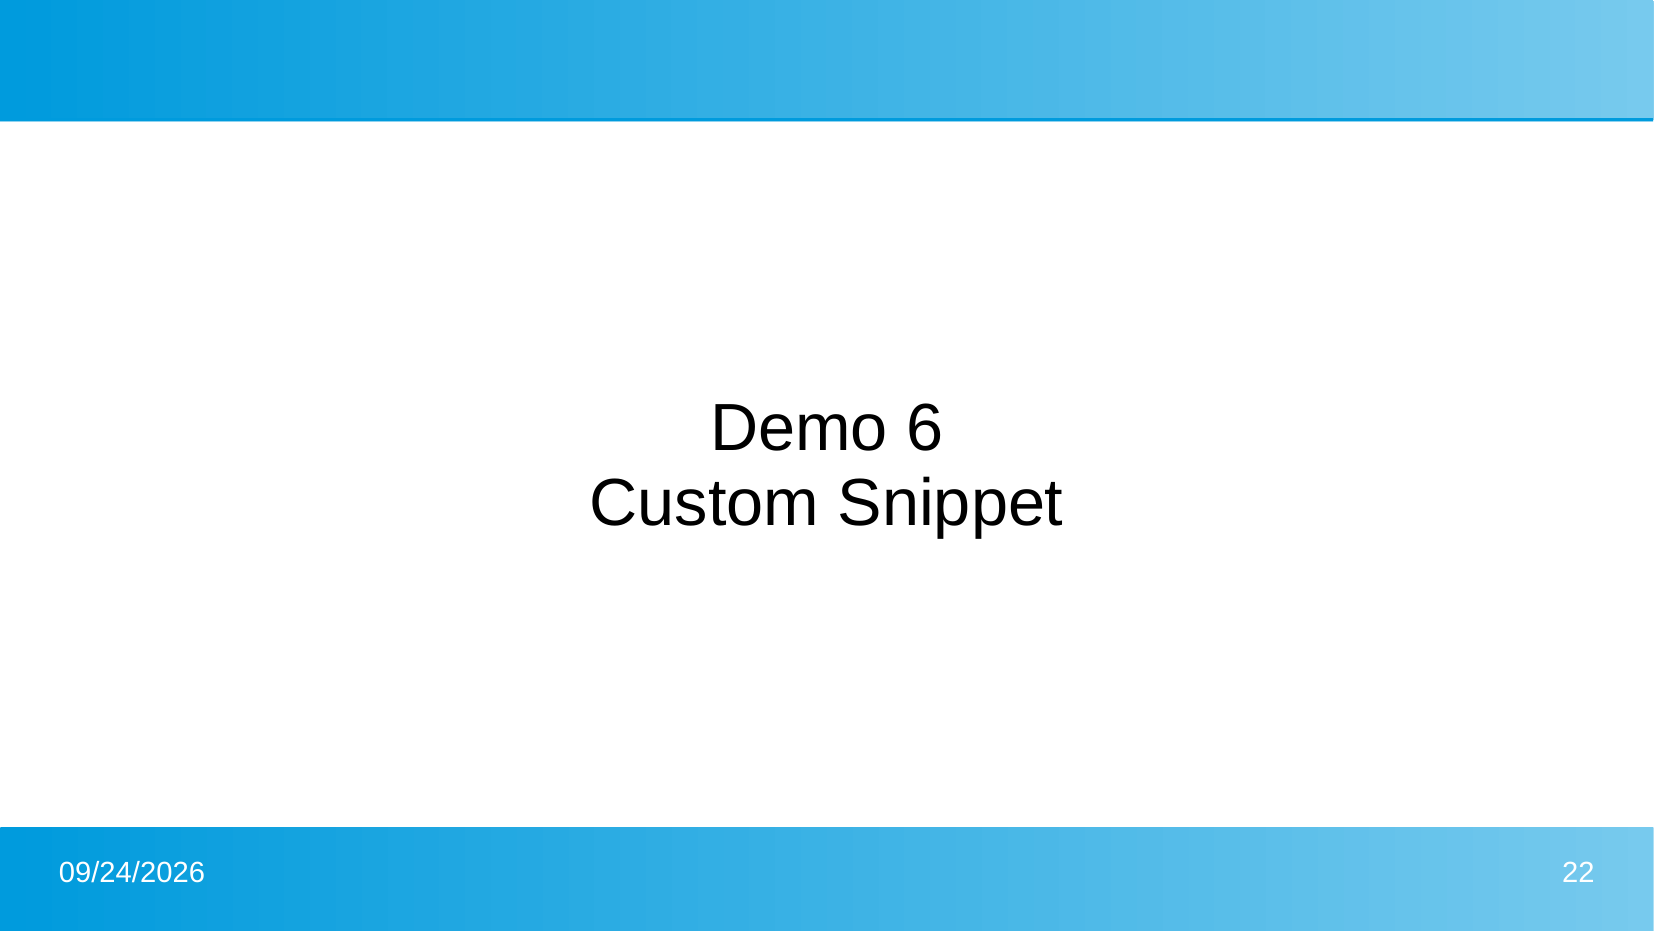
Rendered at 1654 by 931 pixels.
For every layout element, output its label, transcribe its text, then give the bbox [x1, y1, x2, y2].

subtitle Demo 6 Custom Snippet [59, 283, 1595, 647]
